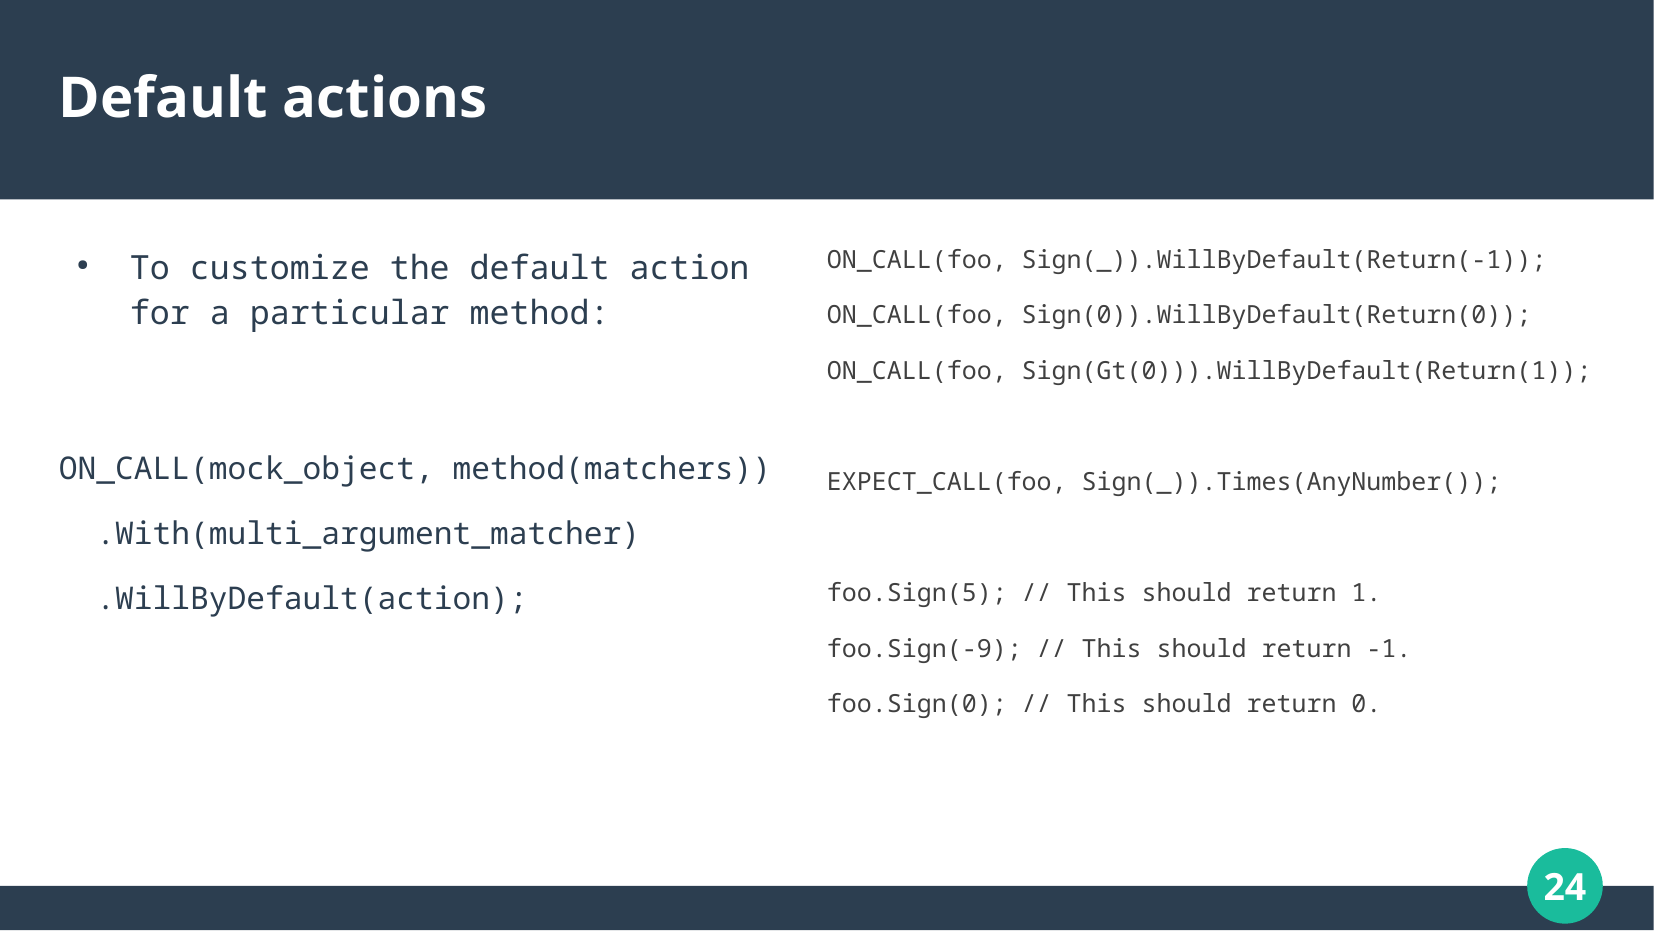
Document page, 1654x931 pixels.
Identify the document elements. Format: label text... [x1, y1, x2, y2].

list To customize the default action for a particular method: ON_CALL(mock_object, method(matchers)) .With(multi_argument_matcher) .WillByDefault(action); [59, 243, 809, 864]
title Default actions [59, 37, 1595, 155]
list ON_CALL(foo, Sign(_)).WillByDefault(Return(-1)); ON_CALL(foo, Sign(0)).WillByDefault(Return(0)); ON_CALL(foo, Sign(Gt(0))).WillByDefault(Return(1)); EXPECT_CALL(foo, Sign(_)).Times(AnyNumber()); foo.Sign(5); // This should return 1. foo.Sign(-9); // This should return -1. foo.Sign(0); // This should return 0. [826, 243, 1596, 864]
